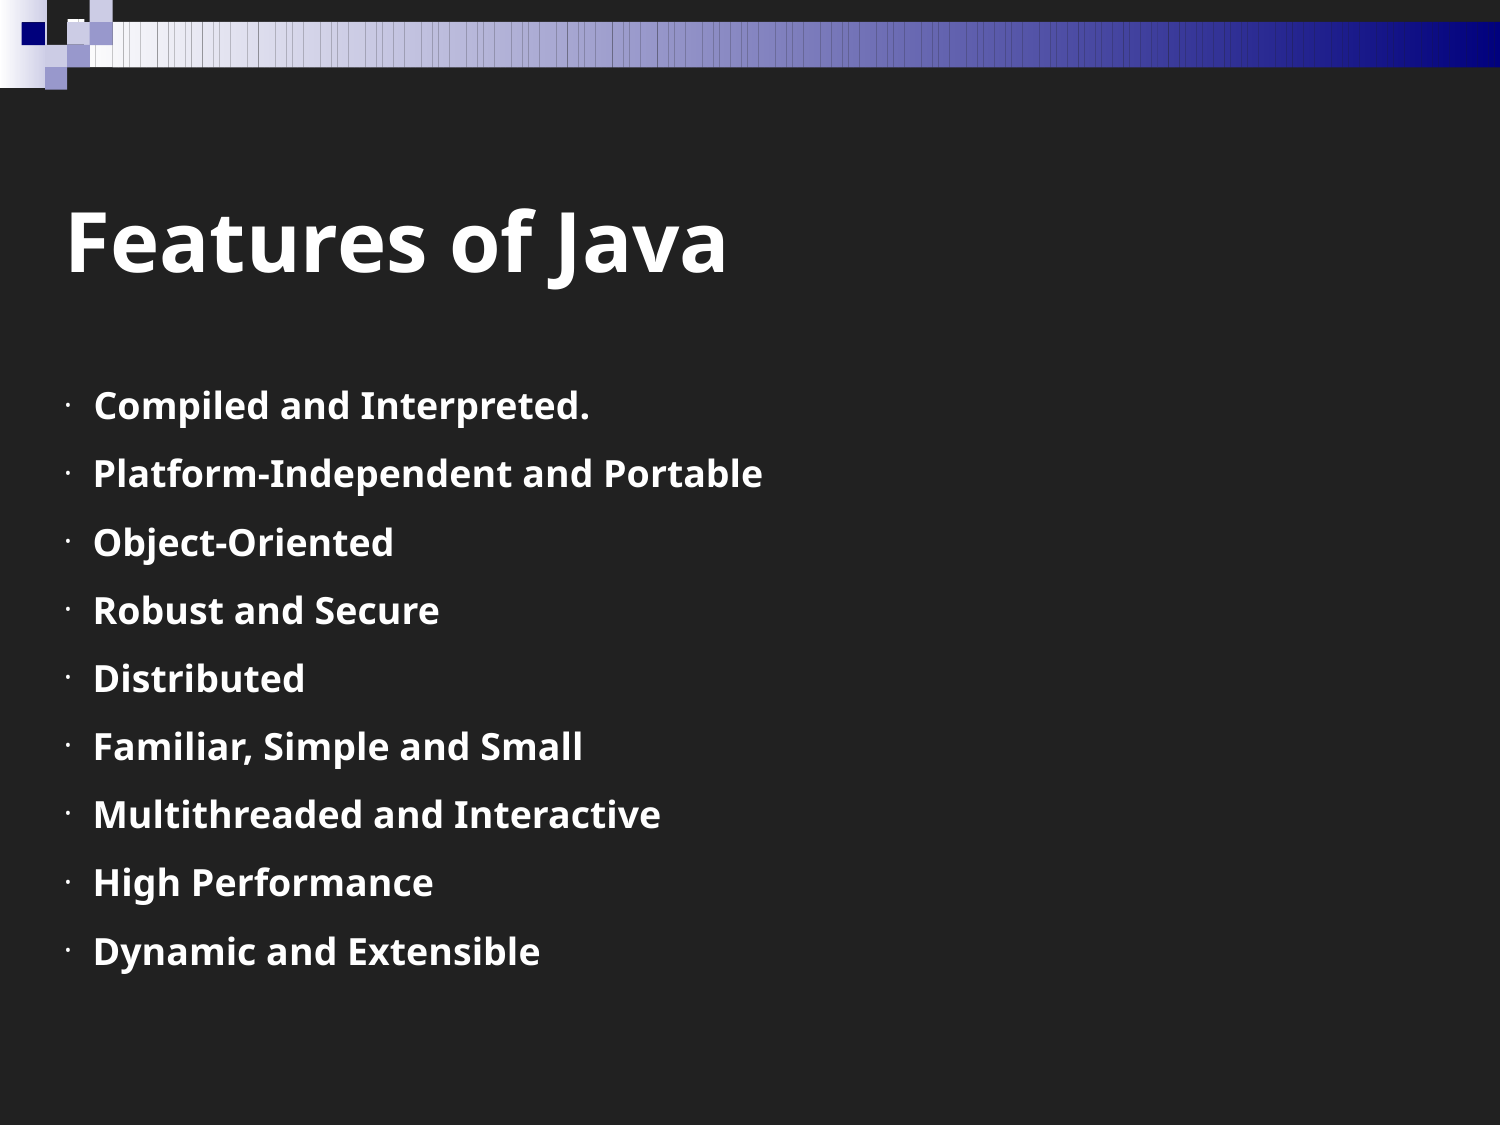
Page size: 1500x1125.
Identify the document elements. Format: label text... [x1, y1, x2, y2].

text_box [21, 0, 1500, 90]
text_box Features of Java Compiled and Interpreted. Platform-Independent and Portable Object-Oriented Robust and Secure Distributed Familiar, Simple and Small Multithreaded and Interactive High Performance Dynamic and Extensible [62, 93, 1477, 973]
